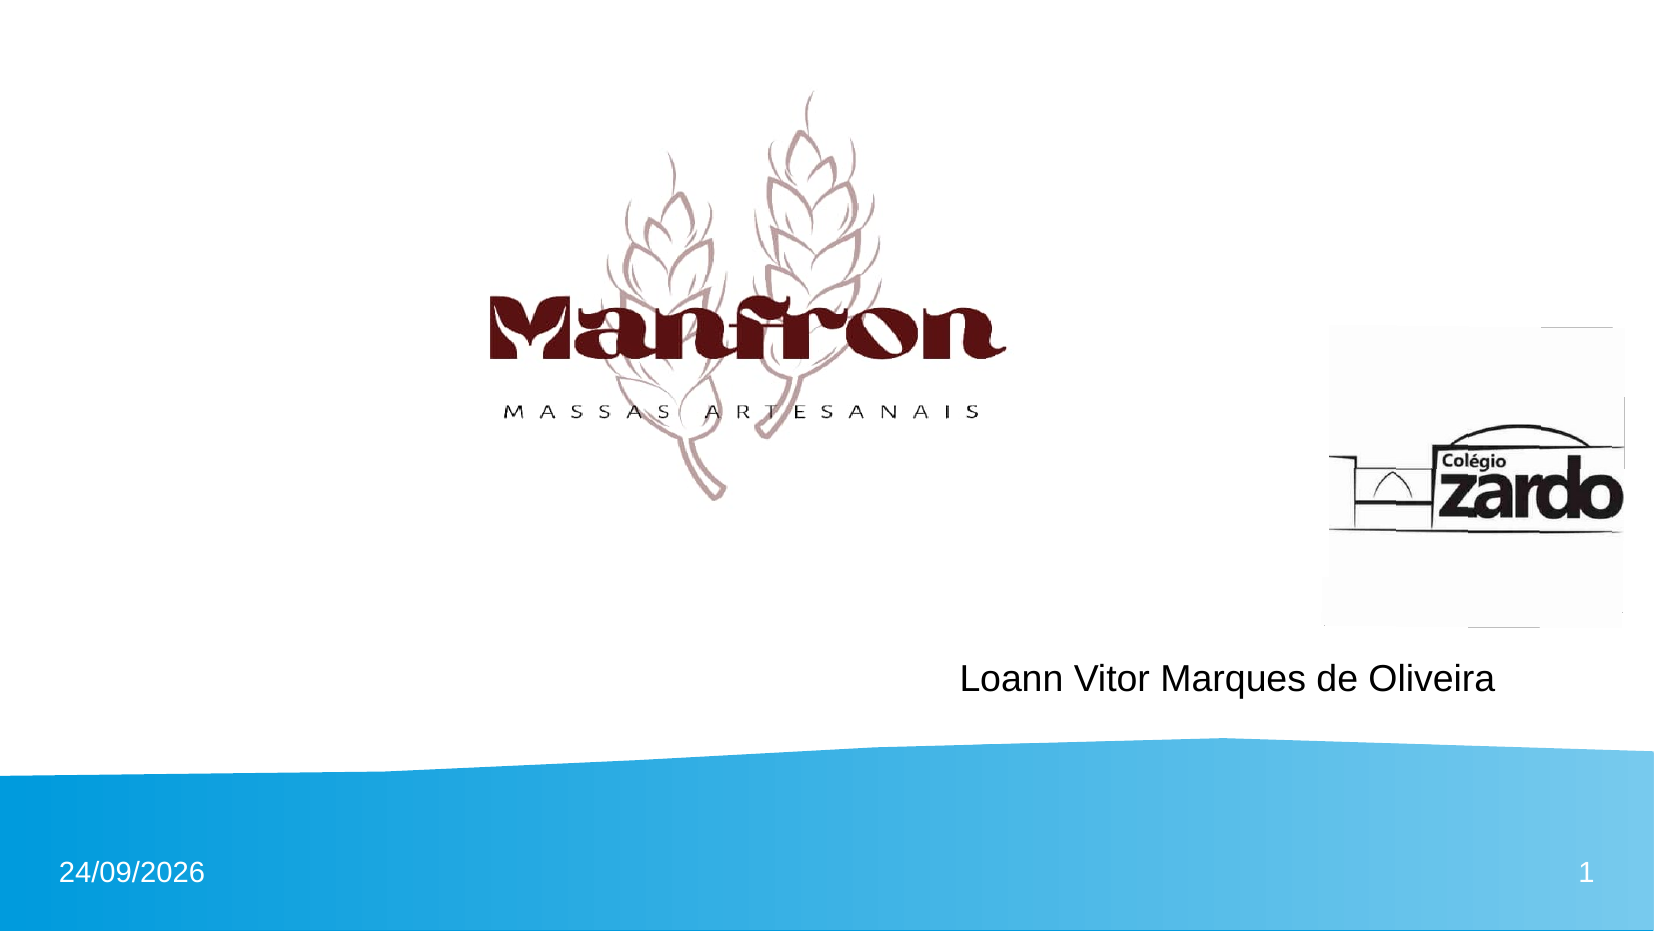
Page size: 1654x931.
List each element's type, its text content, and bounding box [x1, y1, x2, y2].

picture [154, 64, 1625, 628]
text_box Loann Vitor Marques de Oliveira [944, 649, 1625, 709]
